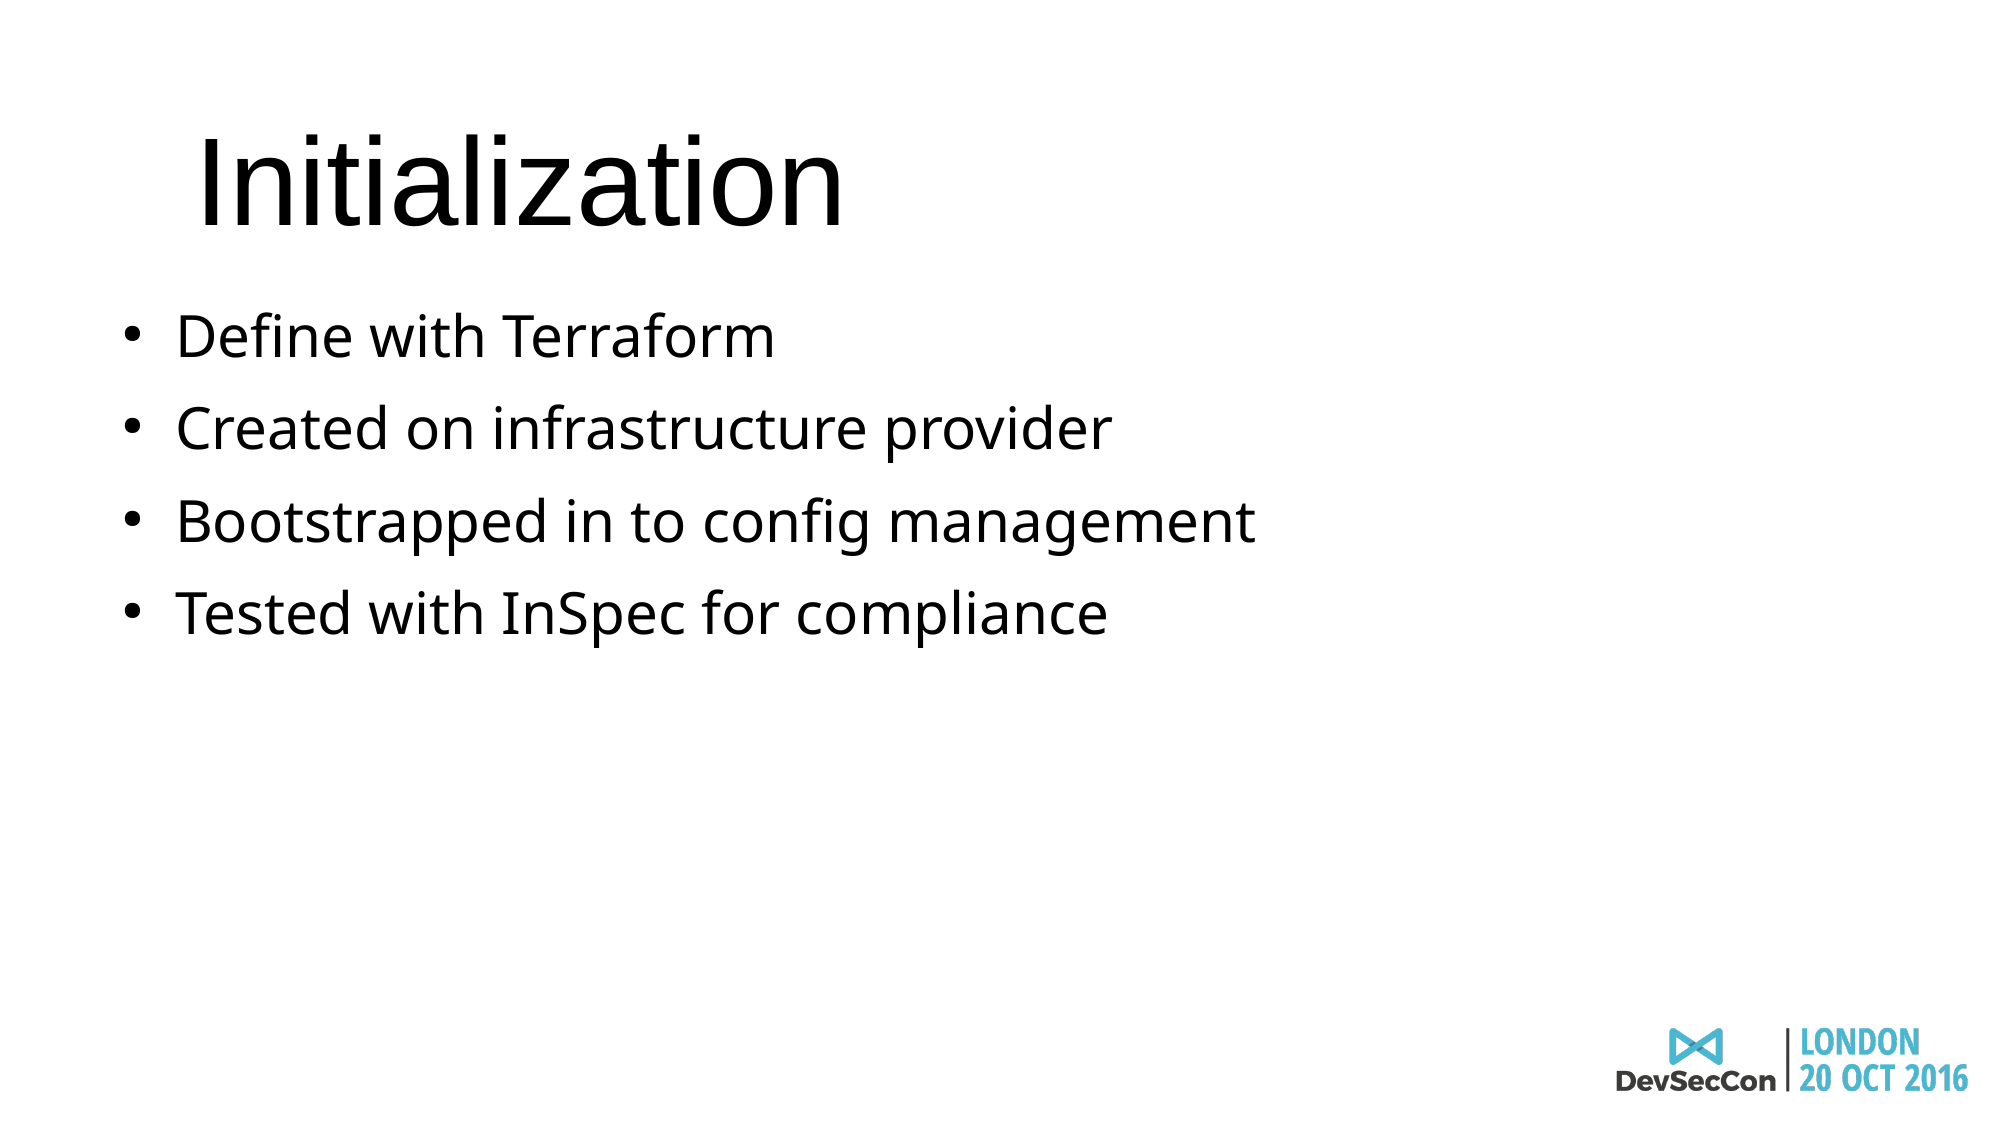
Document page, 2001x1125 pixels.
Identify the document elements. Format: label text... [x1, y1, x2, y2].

list Define with Terraform Created on infrastructure provider Bootstrapped in to config management Tested with InSpec for compliance [89, 299, 1910, 1014]
picture [1609, 1014, 1979, 1105]
text_box Initialization [180, 104, 863, 260]
title [89, 59, 1910, 278]
